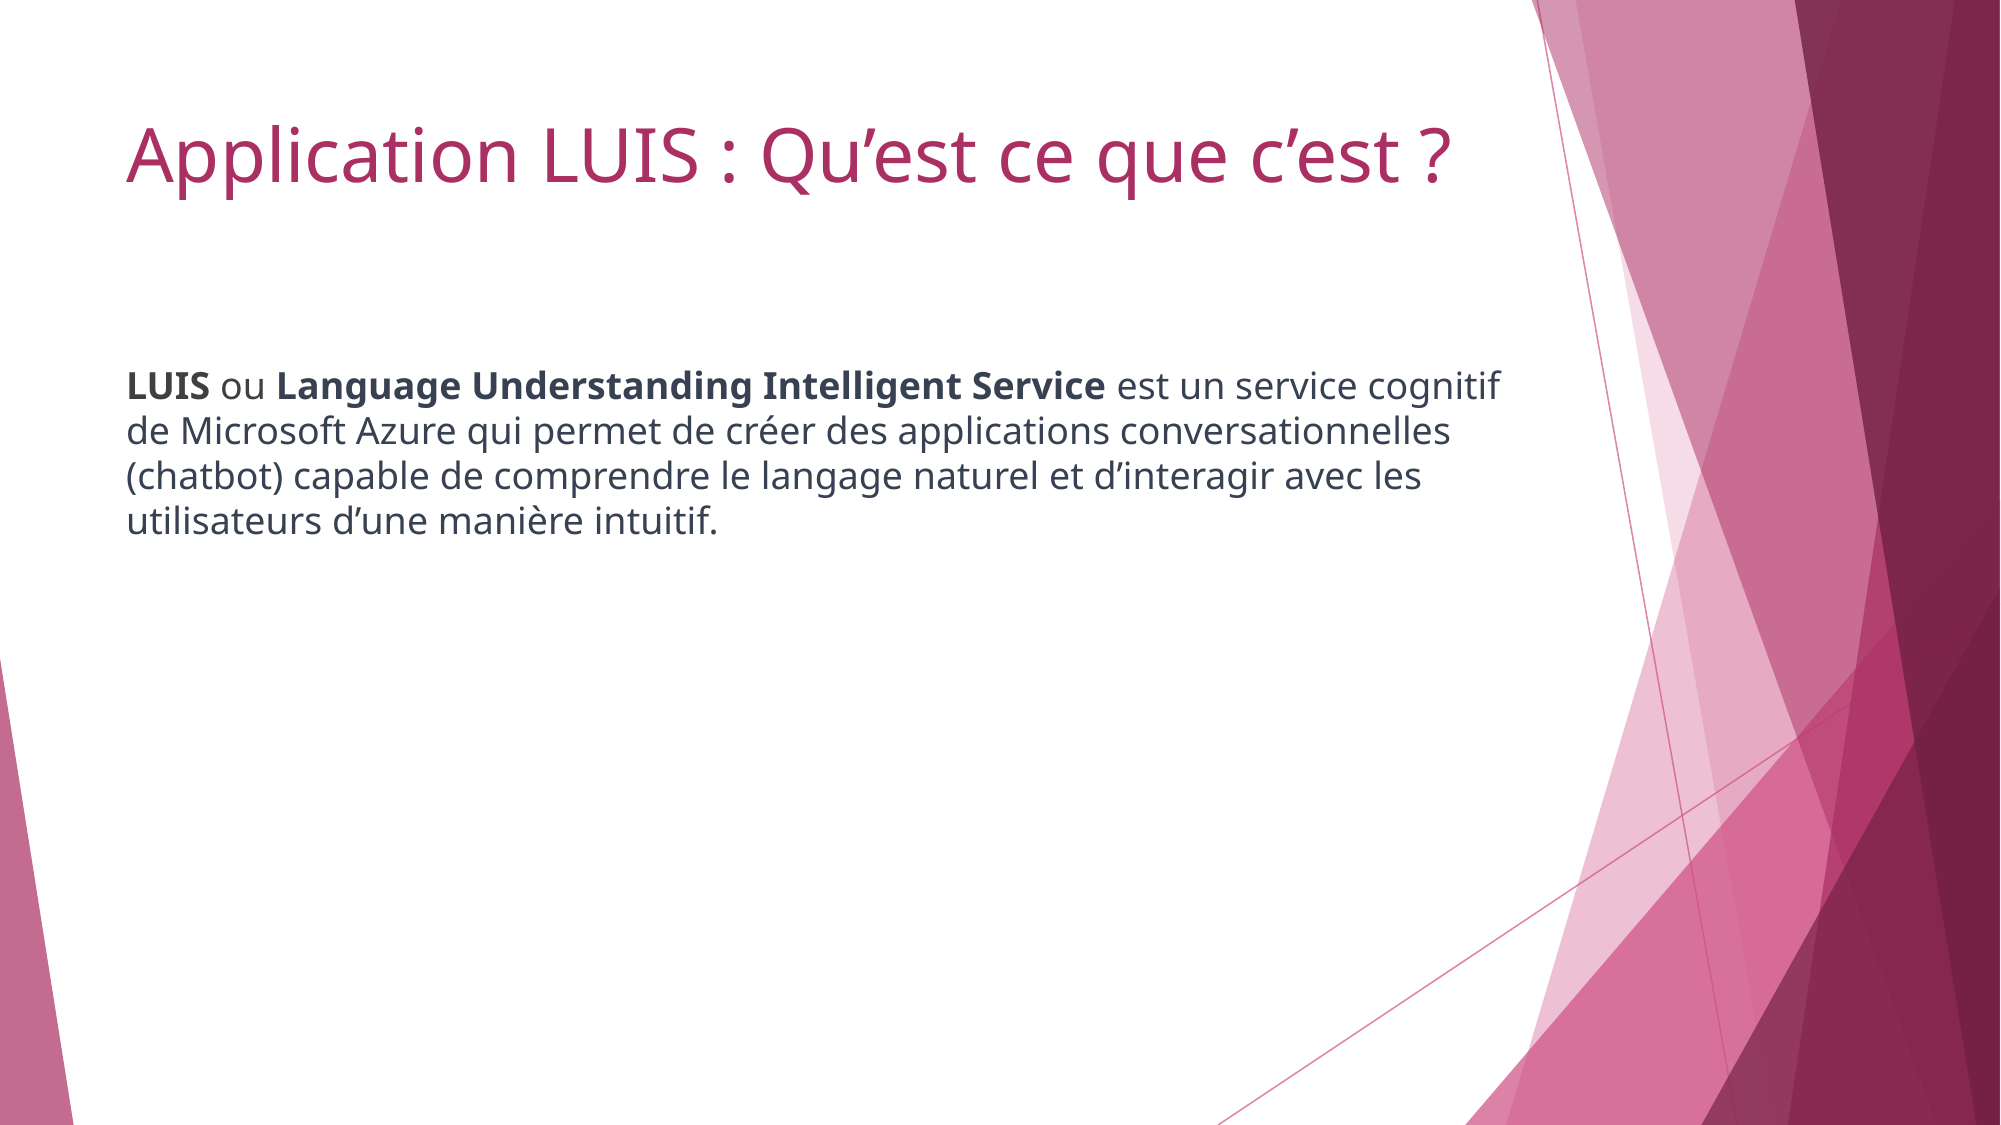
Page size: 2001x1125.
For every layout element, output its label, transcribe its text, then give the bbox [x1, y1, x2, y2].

title Application LUIS : Qu’est ce que c’est ? [111, 99, 1522, 317]
list LUIS ou Language Understanding Intelligent Service est un service cognitif de Microsoft Azure qui permet de créer des applications conversationnelles (chatbot) capable de comprendre le langage naturel et d’interagir avec les utilisateurs d’une manière intuitif. [111, 354, 1522, 992]
